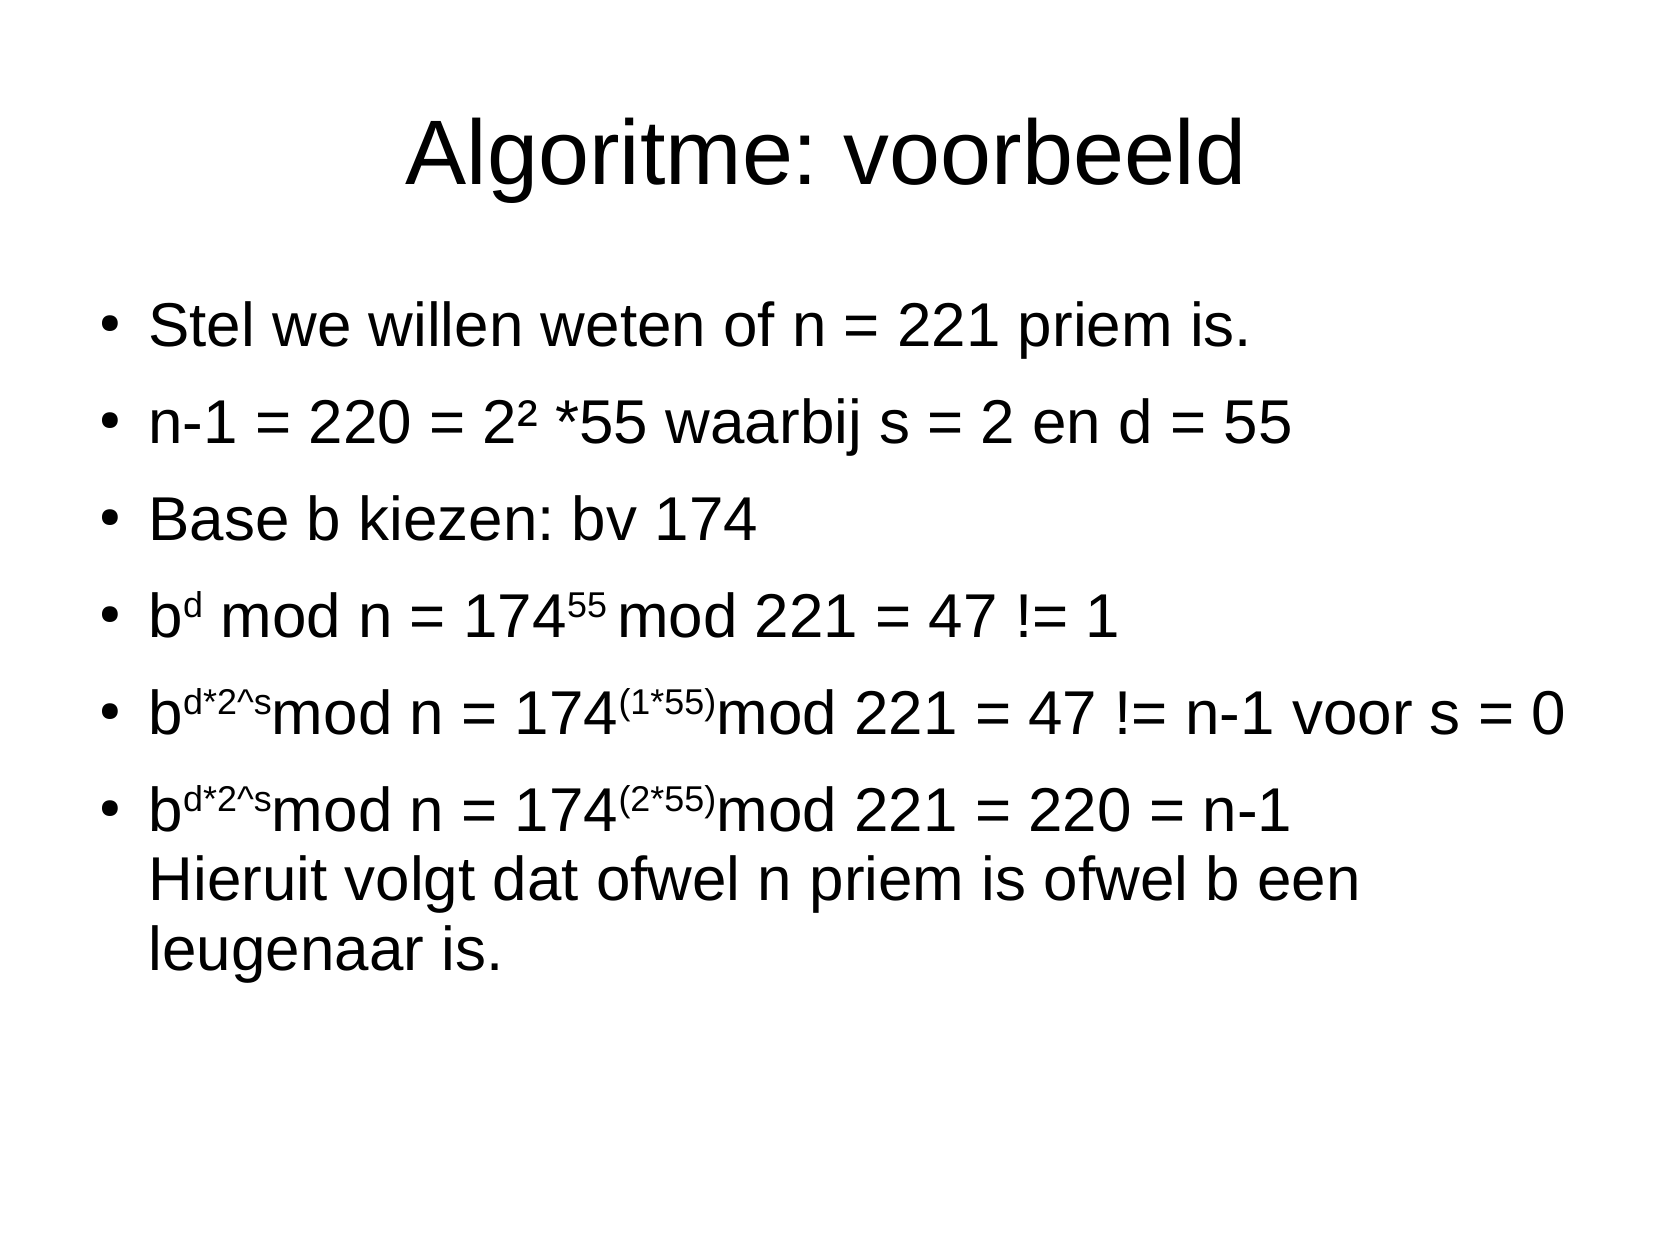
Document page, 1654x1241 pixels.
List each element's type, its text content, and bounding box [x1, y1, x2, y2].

list Stel we willen weten of n = 221 priem is. n-1 = 220 = 2² *55 waarbij s = 2 en d = 55 Base b kiezen: bv 174 bd mod n = 17455 mod 221 = 47 != 1 bd*2^smod n = 174(1*55)mod 221 = 47 != n-1 voor s = 0 bd*2^smod n = 174(2*55)mod 221 = 220 = n-1 Hieruit volgt dat ofwel n priem is ofwel b een leugenaar is. [82, 290, 1571, 1010]
title Algoritme: voorbeeld [82, 49, 1571, 257]
